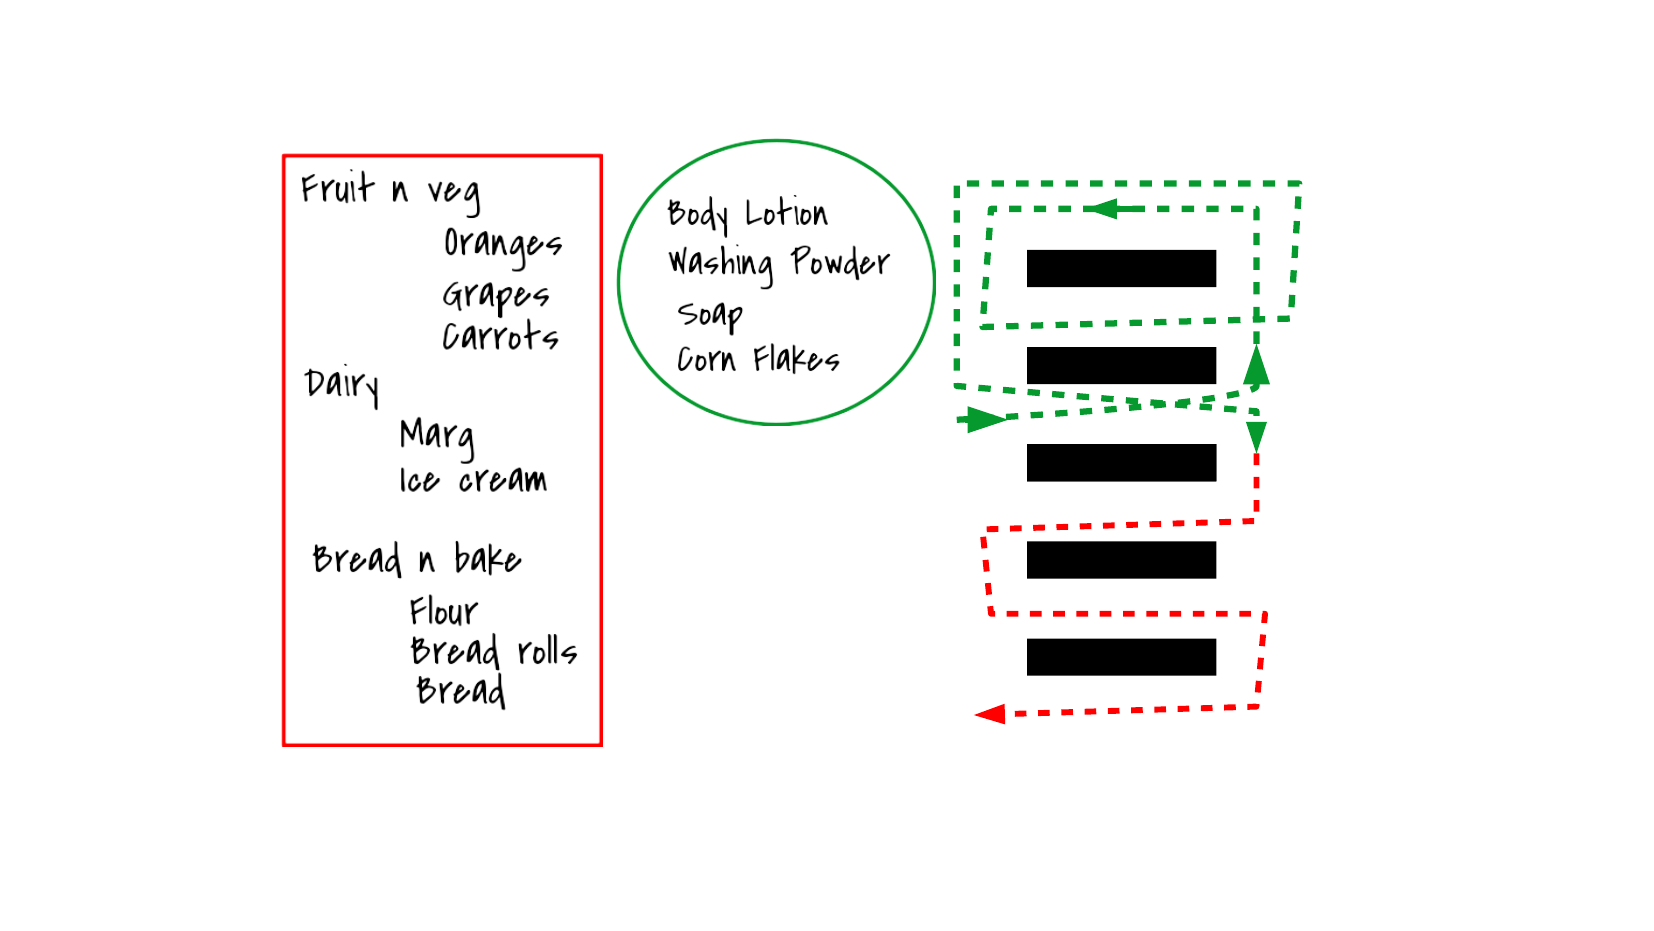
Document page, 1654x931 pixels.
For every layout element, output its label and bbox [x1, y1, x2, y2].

text_box [1027, 541, 1217, 579]
picture [616, 138, 936, 426]
text_box [1027, 249, 1217, 288]
text_box [1027, 347, 1217, 385]
text_box [1027, 444, 1217, 482]
picture [281, 153, 603, 747]
text_box [1027, 638, 1217, 676]
